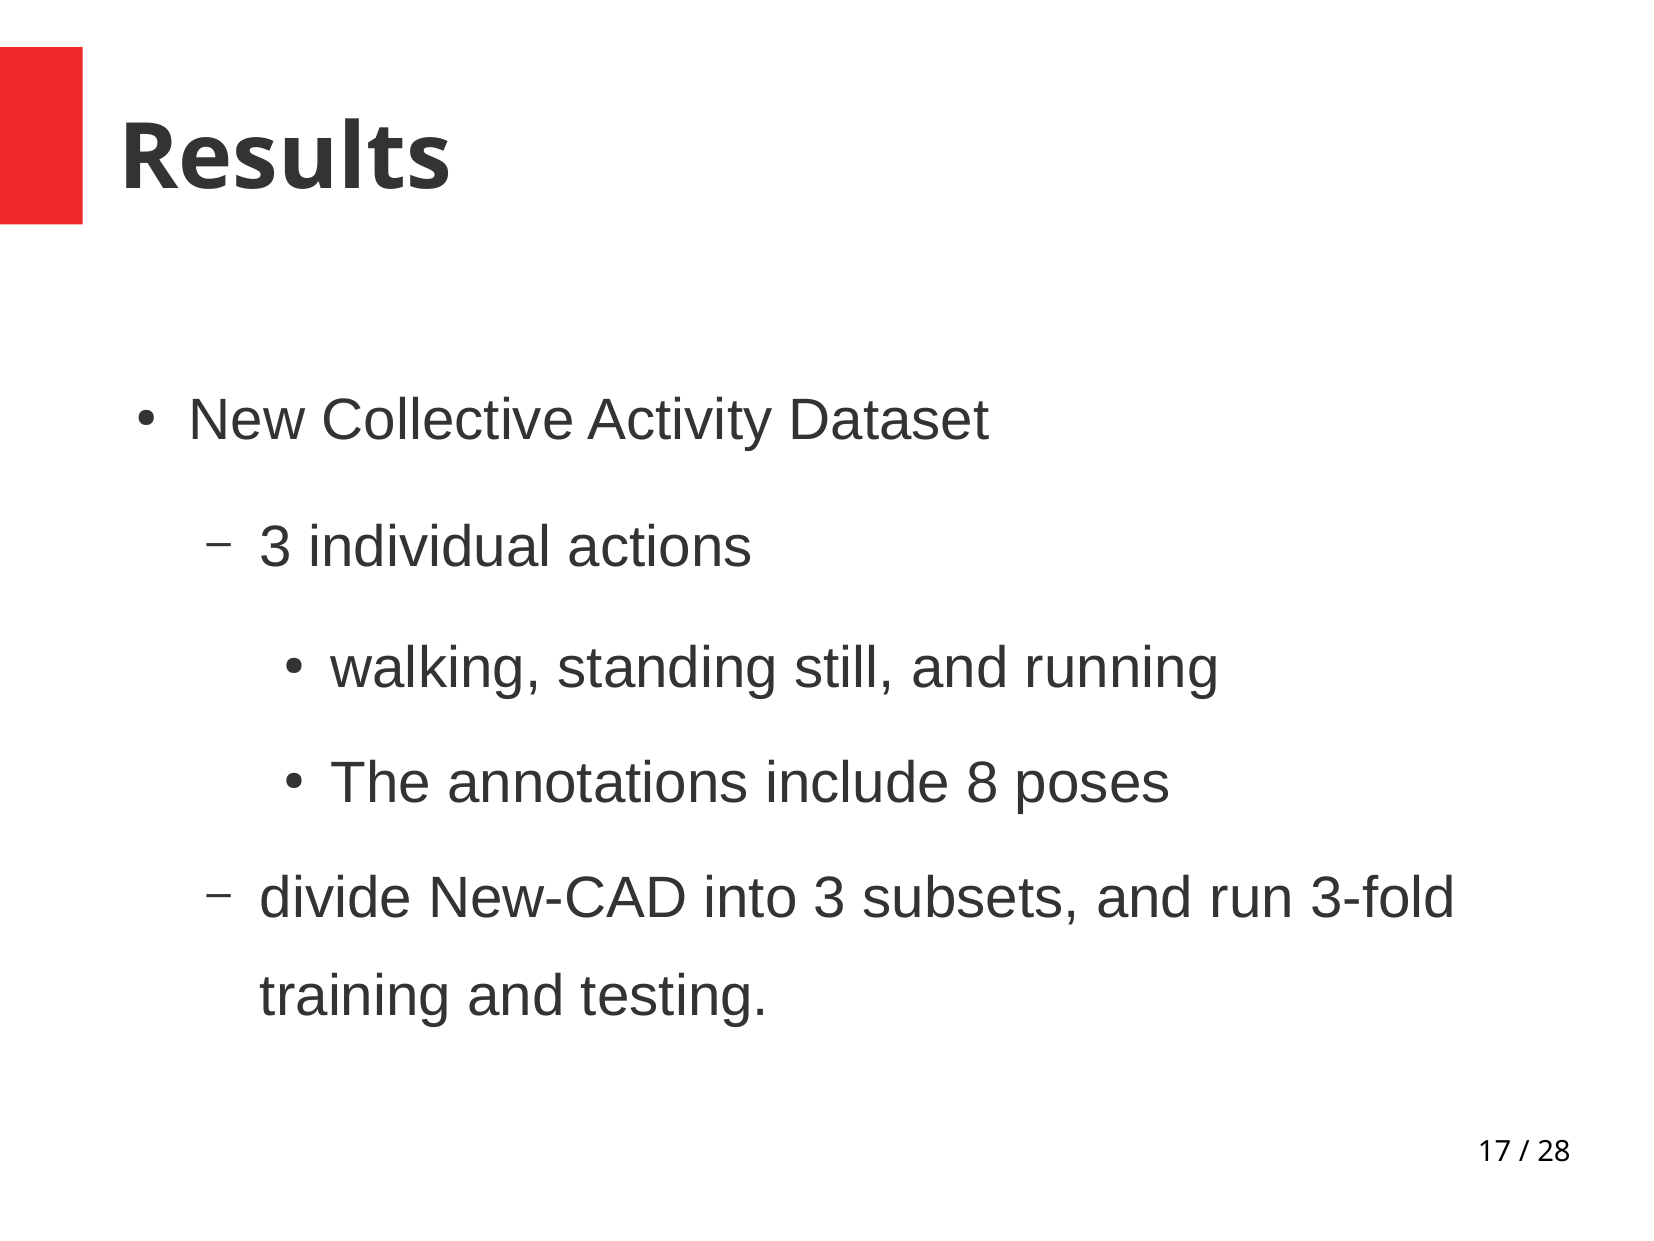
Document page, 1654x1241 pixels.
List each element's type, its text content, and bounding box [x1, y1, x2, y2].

list New Collective Activity Dataset 3 individual actions walking, standing still, and running The annotations include 8 poses divide New-CAD into 3 subsets, and run 3-fold training and testing. [118, 354, 1536, 1074]
title Results [118, 49, 1571, 257]
